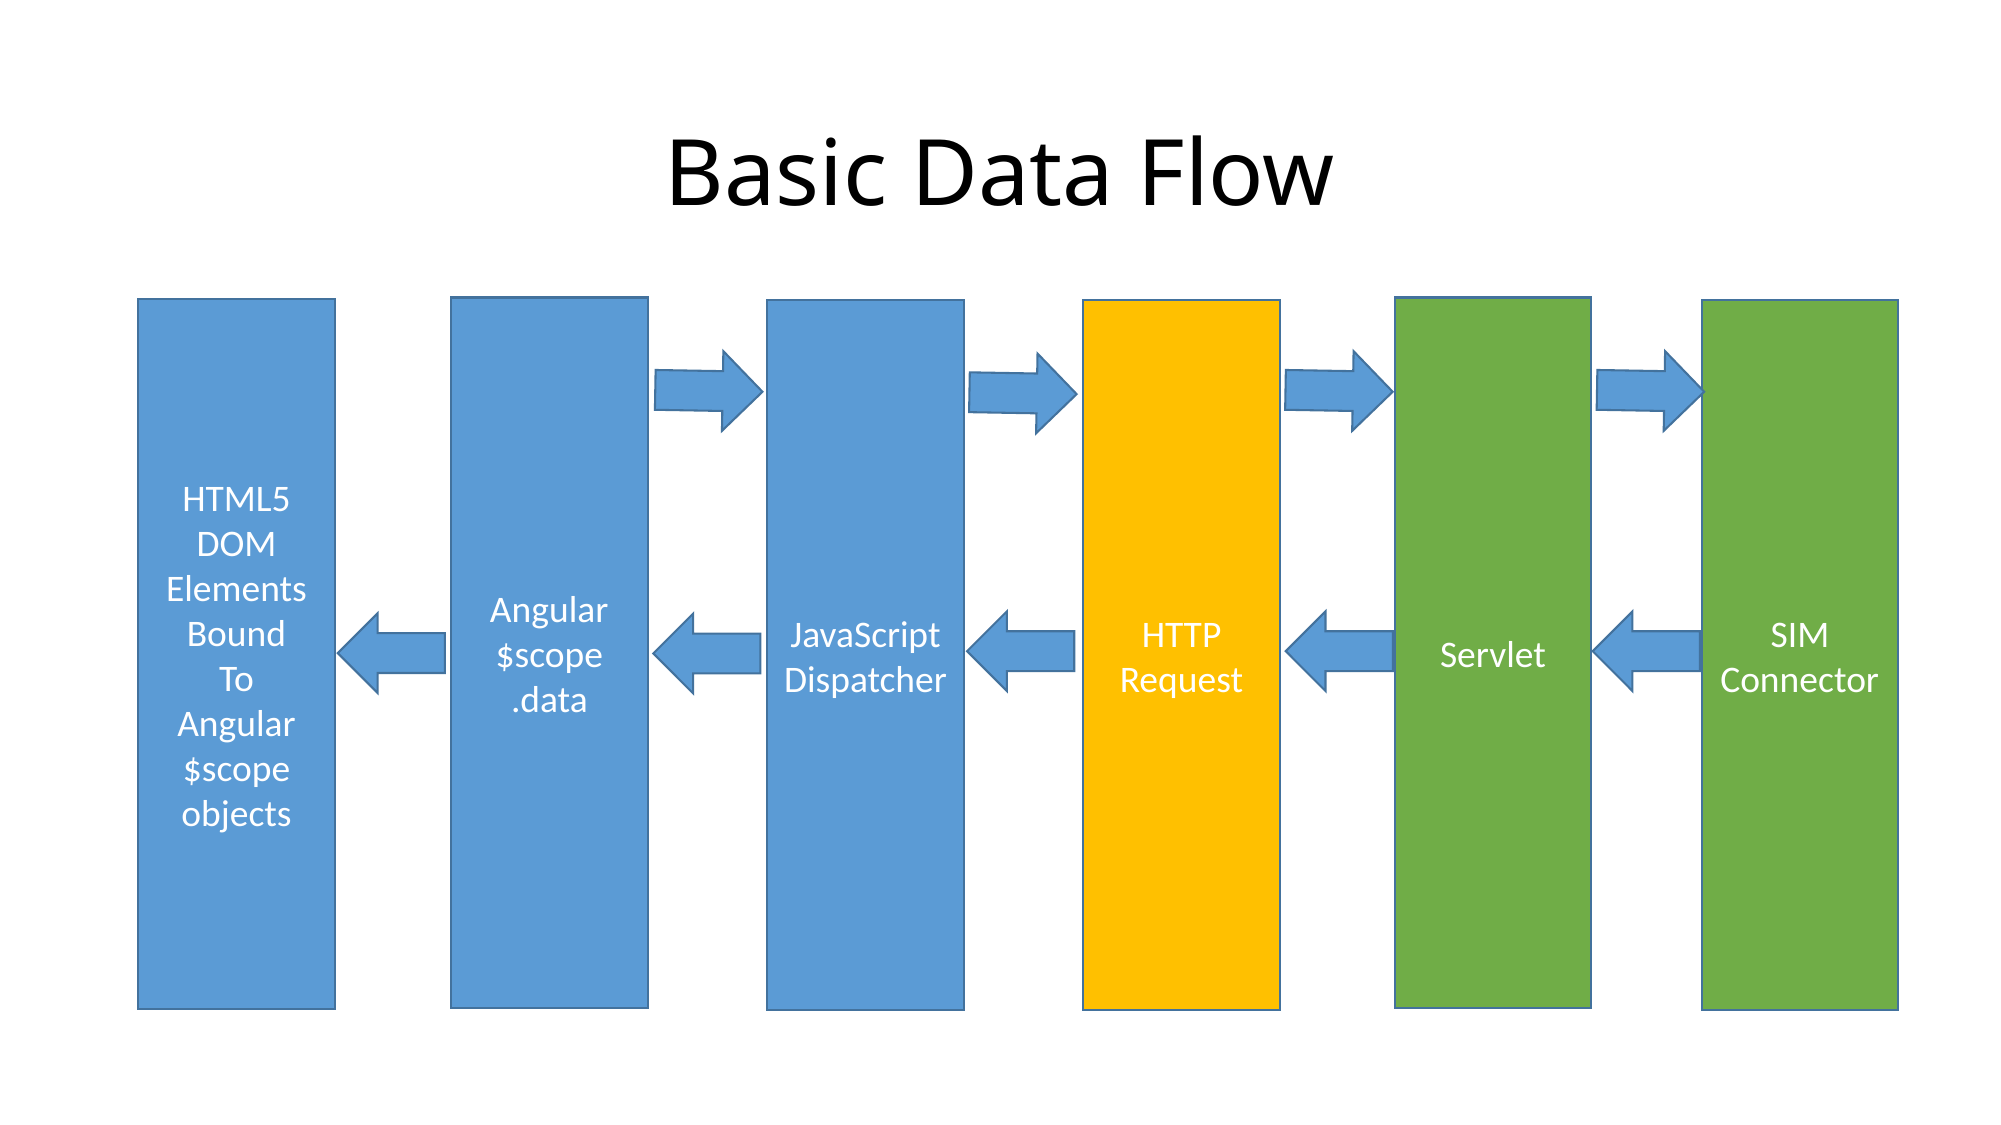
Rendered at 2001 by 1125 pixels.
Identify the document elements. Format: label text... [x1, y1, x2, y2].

text_box SIM Connector [1701, 299, 1899, 1010]
text_box [1285, 611, 1393, 692]
text_box [653, 613, 761, 694]
text_box [1596, 351, 1705, 431]
text_box [1285, 351, 1393, 431]
text_box [654, 351, 763, 431]
text_box [1592, 611, 1700, 692]
text_box [969, 353, 1077, 434]
text_box [337, 613, 445, 693]
title Basic Data Flow [137, 59, 1863, 278]
text_box HTML5 DOM Elements Bound To Angular $scope objects [138, 299, 335, 1010]
text_box [967, 611, 1075, 692]
text_box Angular $scope .data [451, 297, 648, 1008]
text_box Servlet [1394, 297, 1592, 1008]
text_box JavaScript Dispatcher [767, 299, 964, 1010]
text_box HTTP Request [1083, 299, 1280, 1010]
